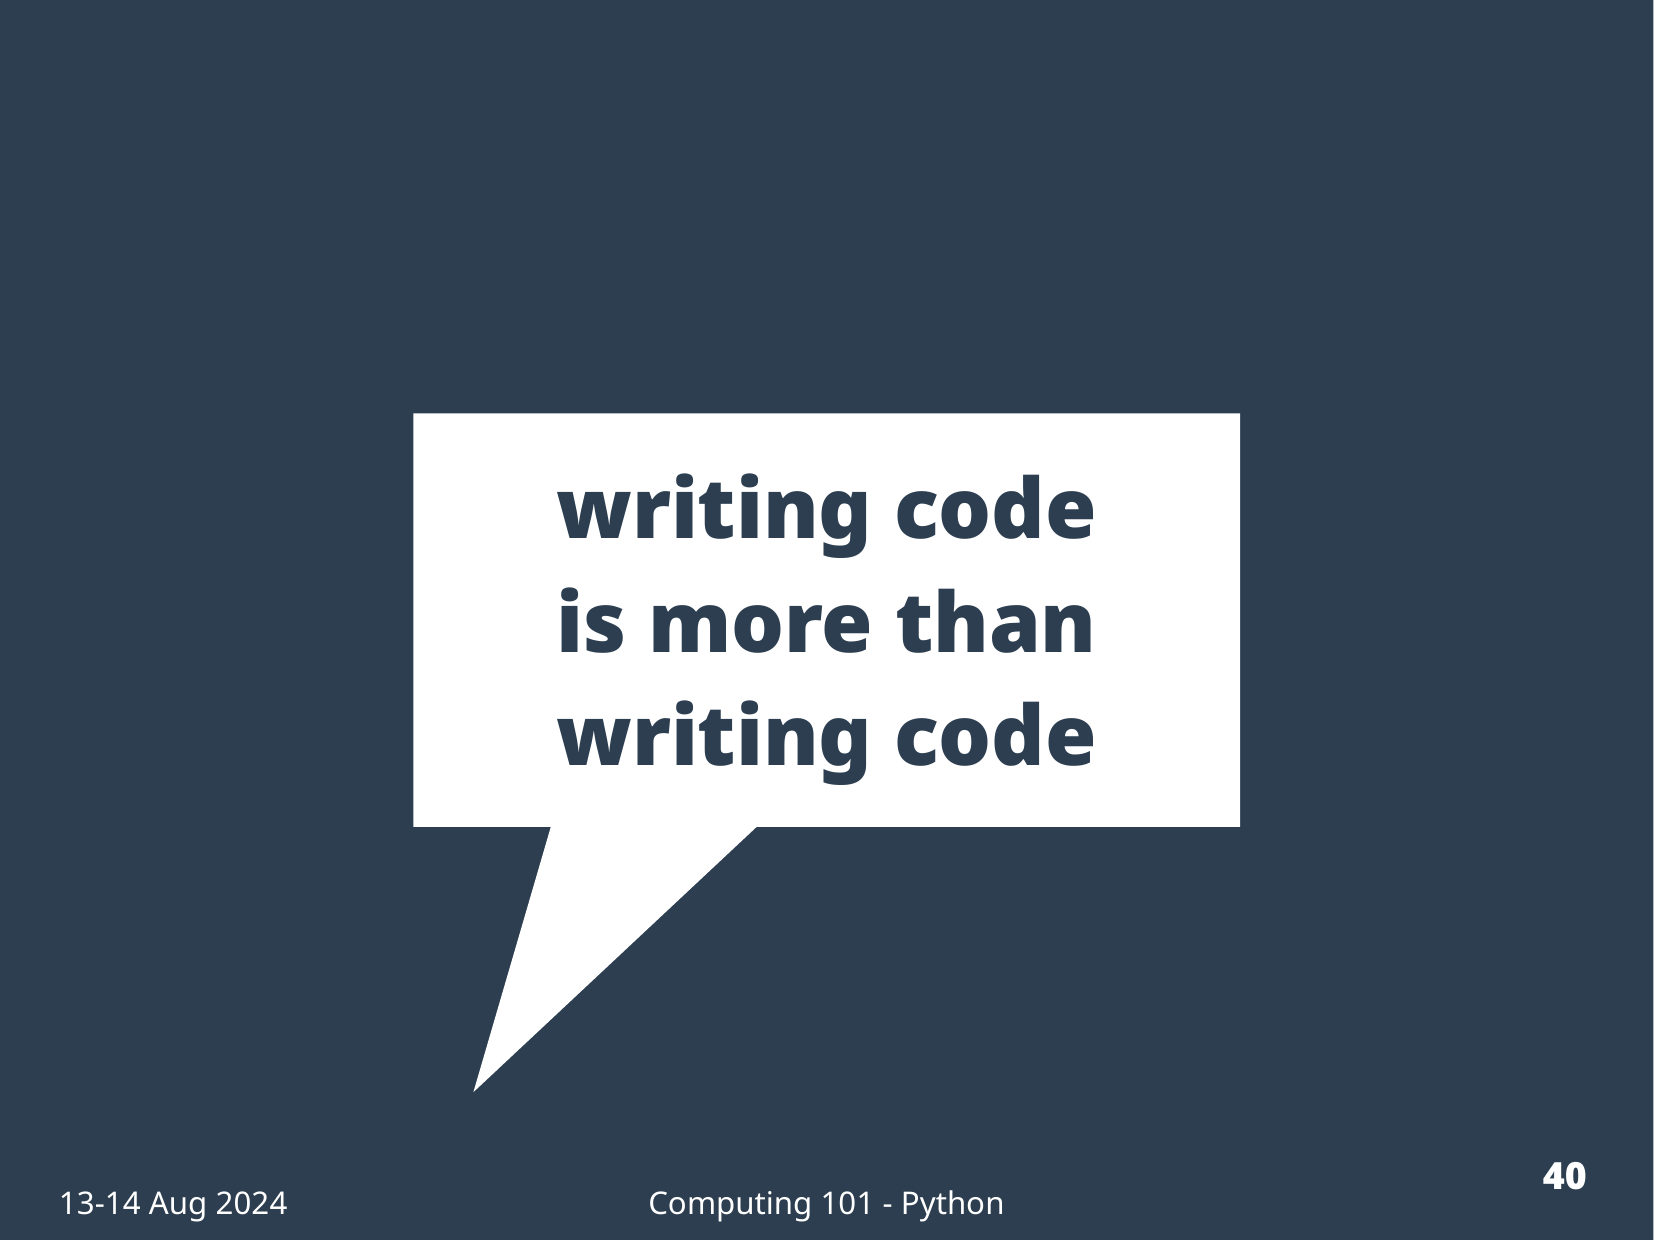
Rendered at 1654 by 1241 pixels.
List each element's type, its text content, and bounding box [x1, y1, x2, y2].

title writing code is more than writing code [442, 442, 1211, 798]
